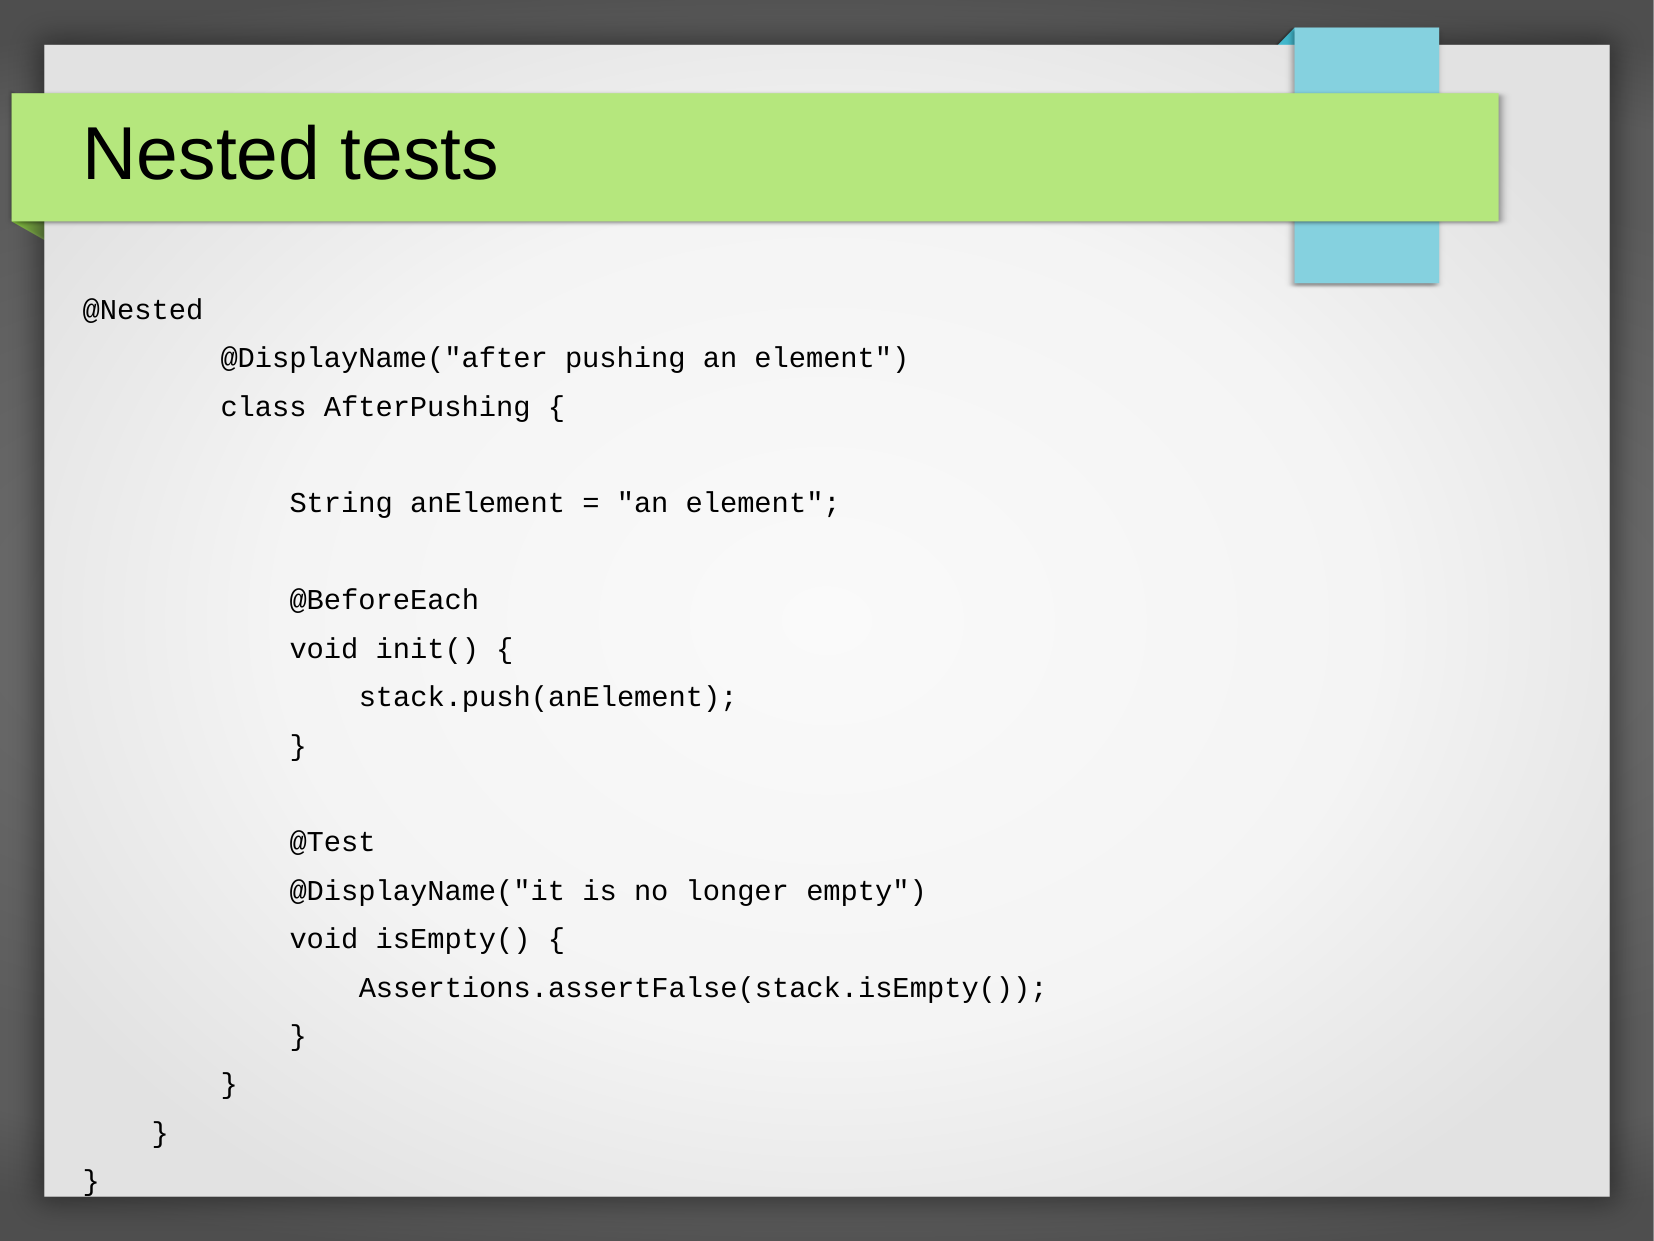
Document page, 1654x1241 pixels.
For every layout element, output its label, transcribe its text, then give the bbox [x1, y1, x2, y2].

picture [0, 0, 1654, 1241]
title Nested tests [82, 94, 1264, 213]
list @Nested @DisplayName("after pushing an element") class AfterPushing { String anElement = "an element"; @BeforeEach void init() { stack.push(anElement); } @Test @DisplayName("it is no longer empty") void isEmpty() { Assertions.assertFalse(stack.isEmpty()); } } } } [82, 295, 1571, 1205]
